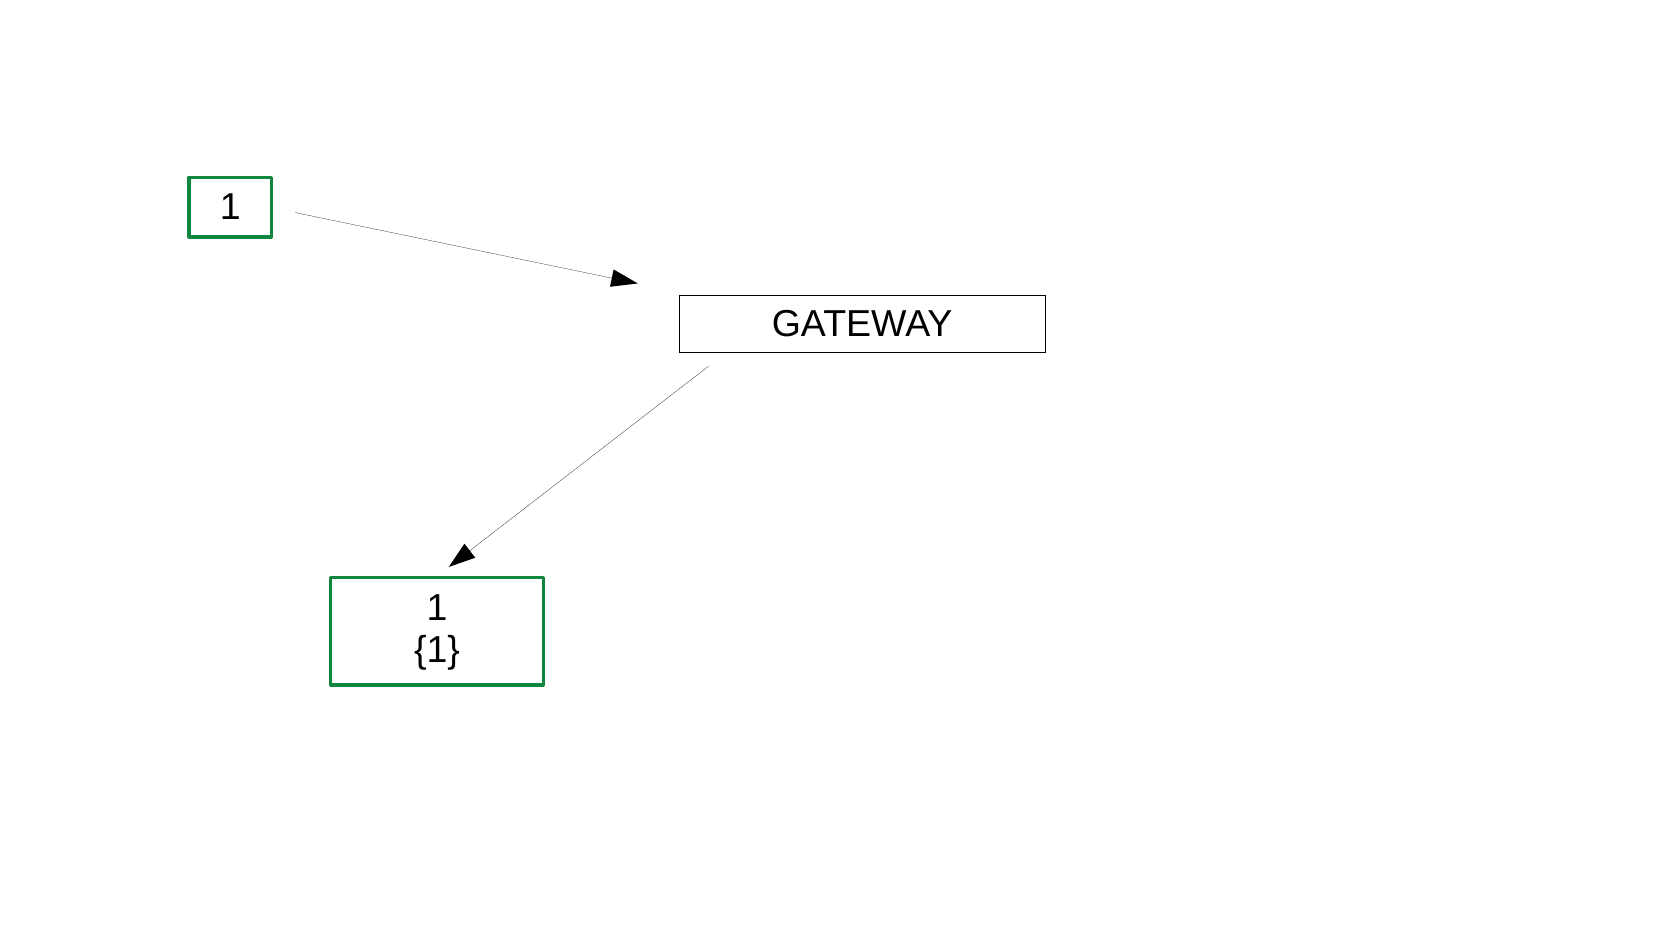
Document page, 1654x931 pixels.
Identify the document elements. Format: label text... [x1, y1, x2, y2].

text_box 1 {1} [330, 577, 544, 686]
text_box 1 [188, 177, 272, 238]
text_box GATEWAY [679, 295, 1046, 353]
